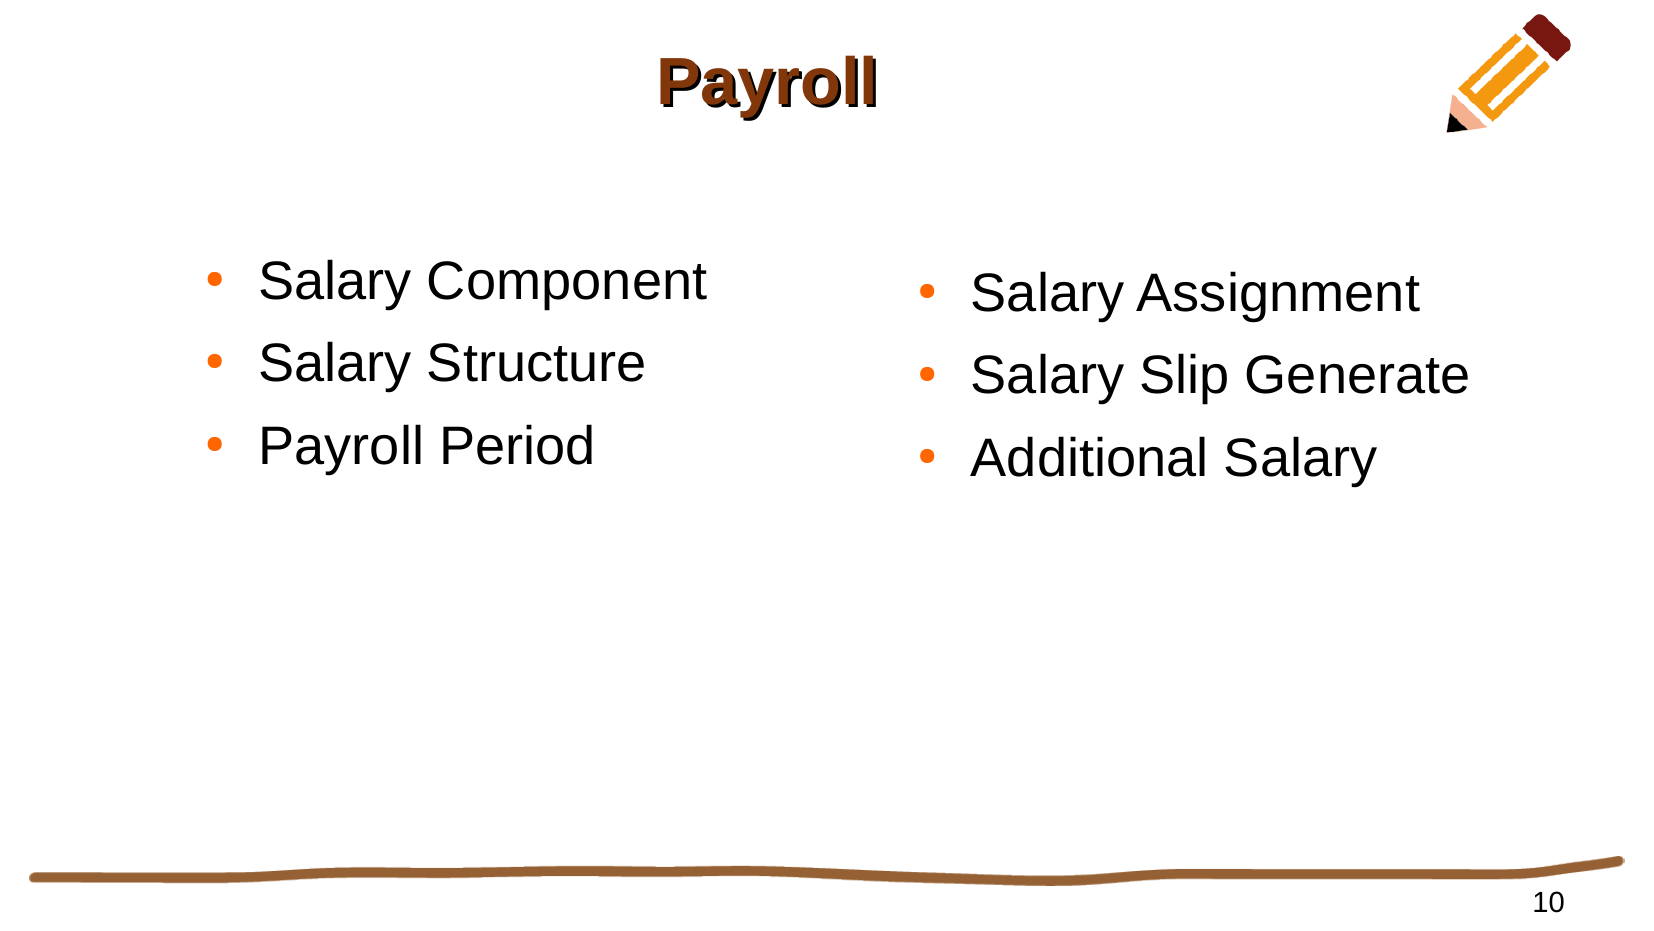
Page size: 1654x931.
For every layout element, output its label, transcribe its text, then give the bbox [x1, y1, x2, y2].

list Salary Assignment Salary Slip Generate Additional Salary [900, 262, 1487, 601]
picture [1446, 14, 1571, 133]
title Payroll [88, 29, 1447, 133]
picture [29, 856, 1625, 886]
list Salary Component Salary Structure Payroll Period [187, 250, 774, 601]
